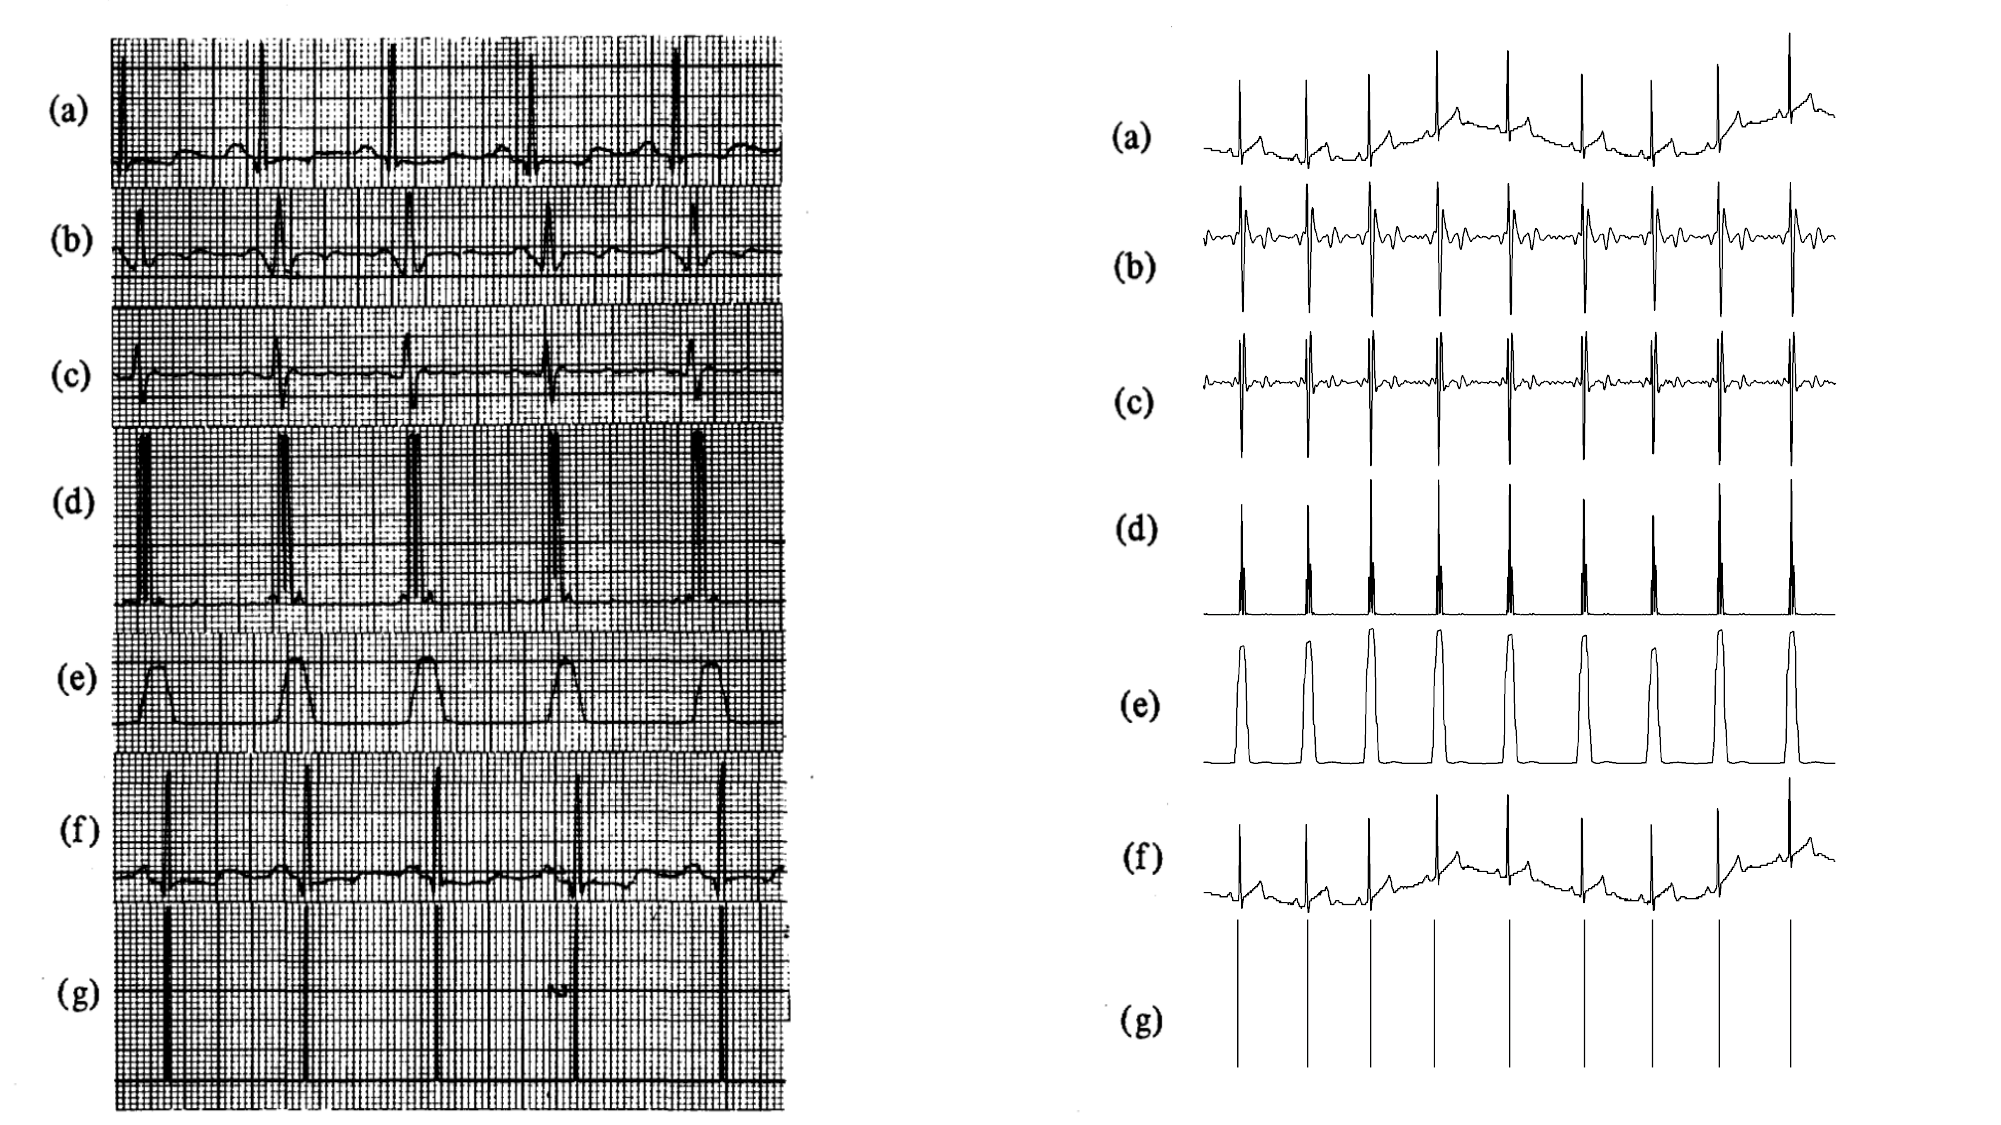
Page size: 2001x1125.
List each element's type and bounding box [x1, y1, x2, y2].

picture [0, 0, 828, 1125]
picture [1063, 26, 1867, 1125]
